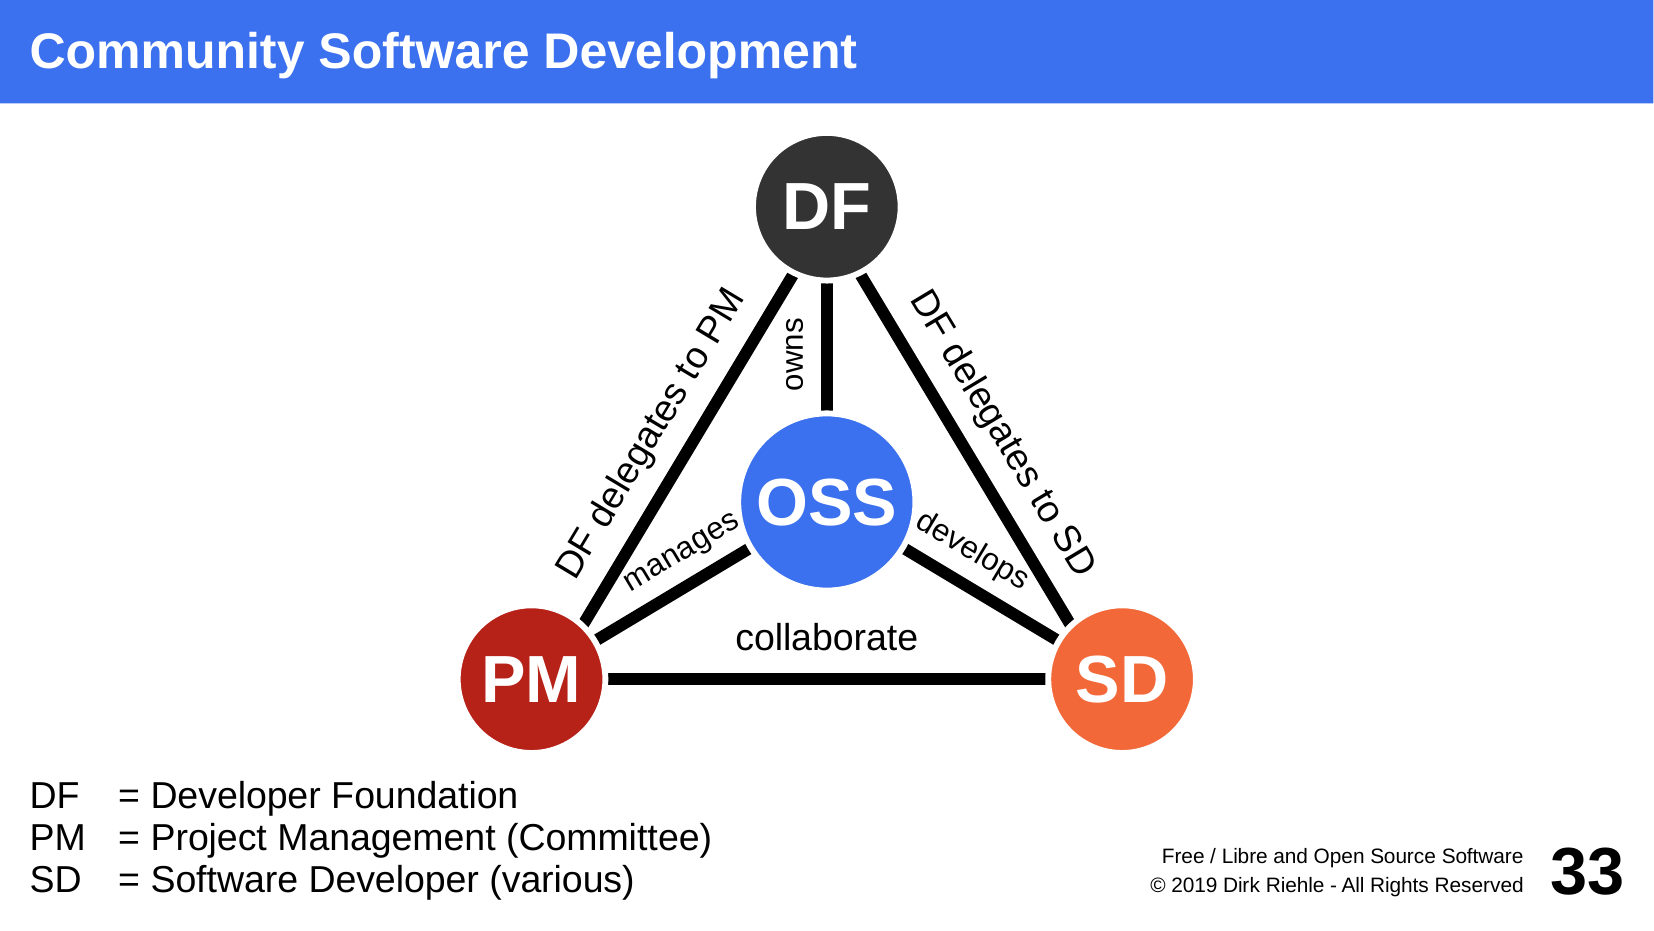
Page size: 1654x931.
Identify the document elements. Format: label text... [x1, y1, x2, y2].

text_box OSS [738, 413, 916, 591]
text_box PM [457, 605, 606, 754]
text_box SD [1048, 605, 1196, 754]
text_box DF [752, 132, 901, 281]
title Community Software Development [0, 0, 1654, 104]
text_box DF = Developer Foundation PM = Project Management (Committee) SD = Software Developer (various) [0, 693, 1123, 931]
